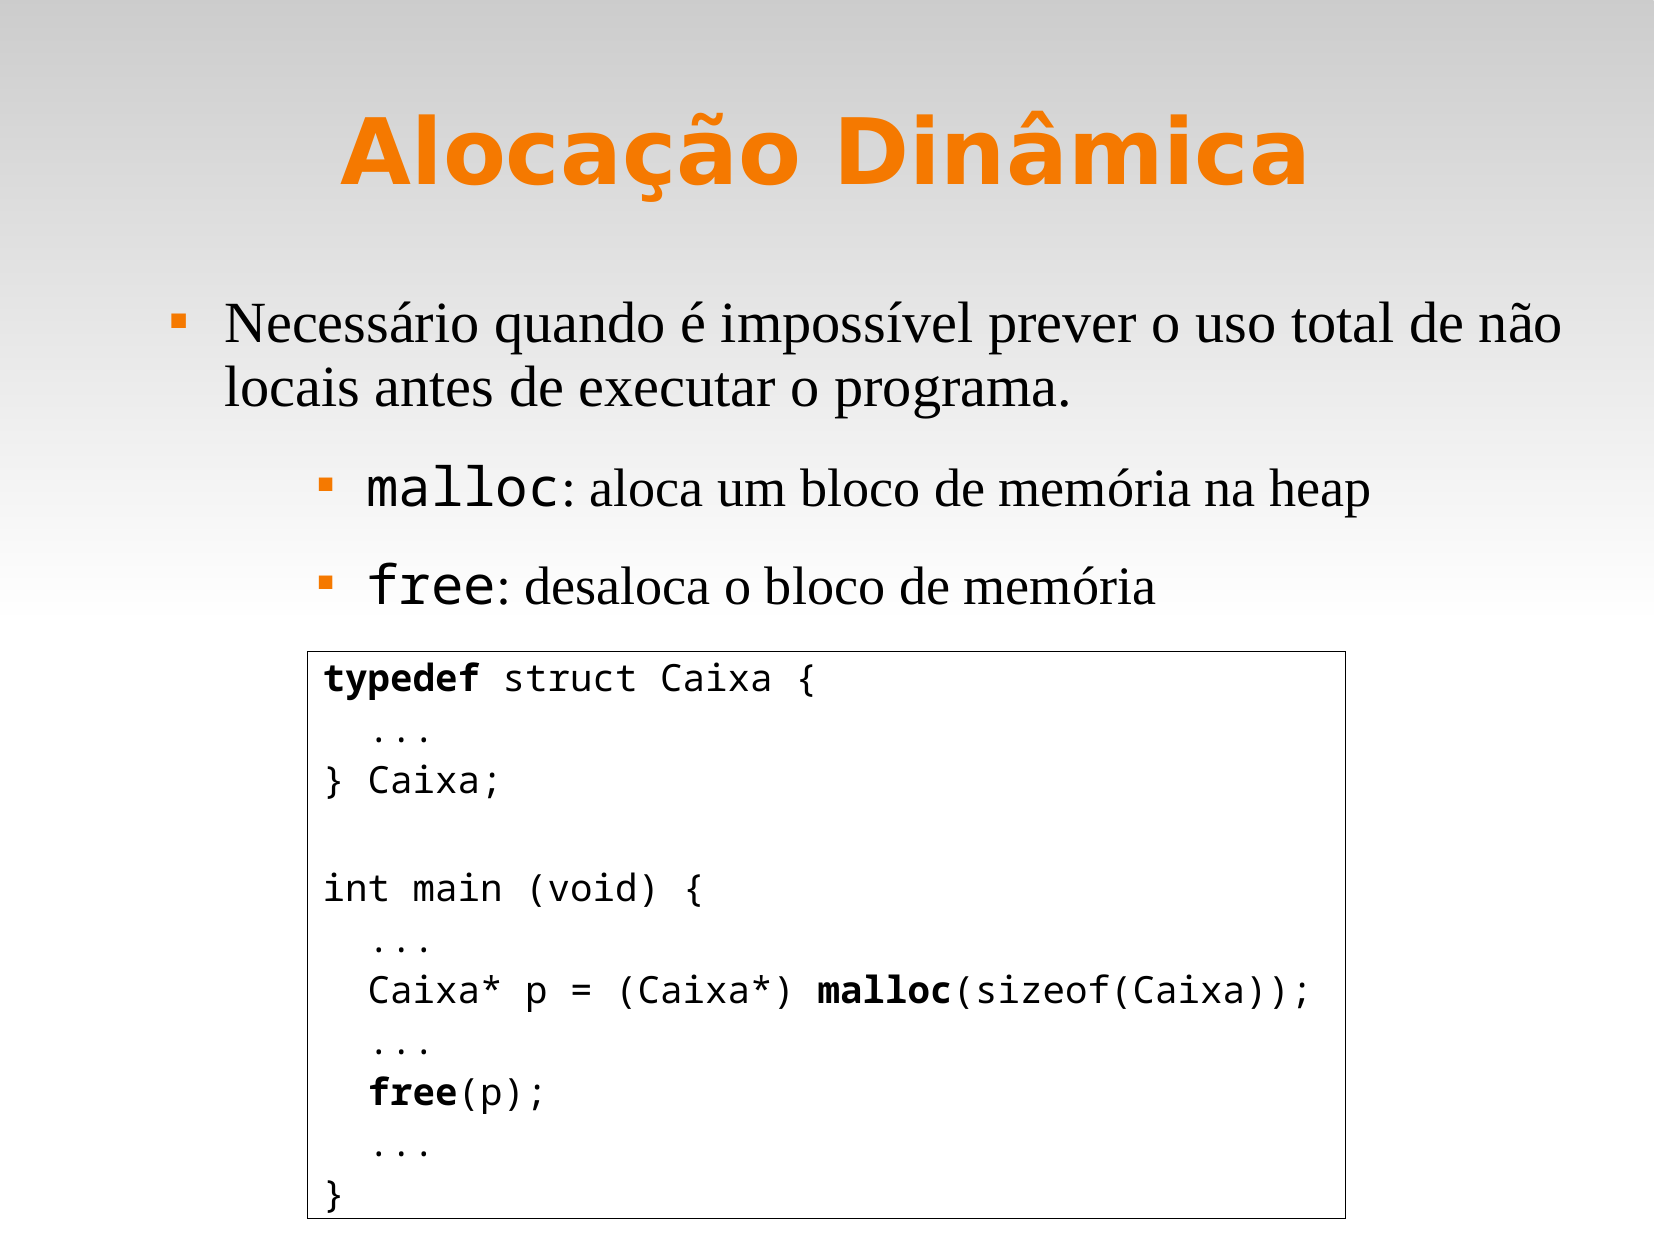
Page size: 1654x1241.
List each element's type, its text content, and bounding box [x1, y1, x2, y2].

text_box typedef struct Caixa { ... } Caixa; int main (void) { ... Caixa* p = (Caixa*) malloc(sizeof(Caixa)); ... free(p); ... } [307, 692, 1346, 1177]
list Necessário quando é impossível prever o uso total de não locais antes de executar o programa. malloc: aloca um bloco de memória na heap free: desaloca o bloco de memória [82, 290, 1571, 1120]
title Alocação Dinâmica [82, 49, 1571, 257]
